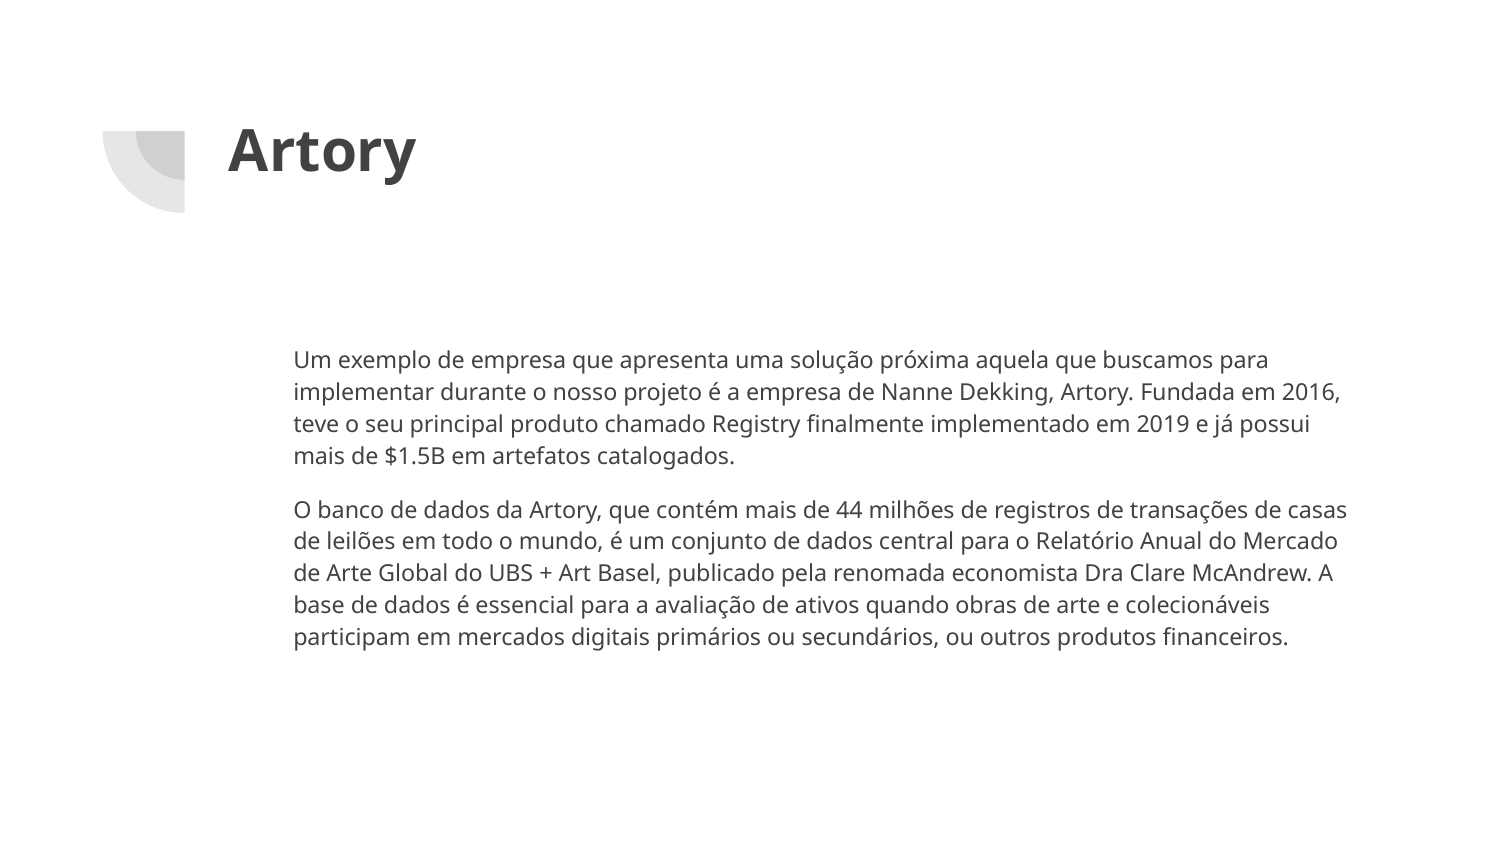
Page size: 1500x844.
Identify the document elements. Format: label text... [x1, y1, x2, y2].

list Um exemplo de empresa que apresenta uma solução próxima aquela que buscamos para implementar durante o nosso projeto é a empresa de Nanne Dekking, Artory. Fundada em 2016, teve o seu principal produto chamado Registry finalmente implementado em 2019 e já possui mais de $1.5B em artefatos catalogados. O banco de dados da Artory, que contém mais de 44 milhões de registros de transações de casas de leilões em todo o mundo, é um conjunto de dados central para o Relatório Anual do Mercado de Arte Global do UBS + Art Basel, publicado pela renomada economista Dra Clare McAndrew. A base de dados é essencial para a avaliação de ativos quando obras de arte e colecionáveis participam em mercados digitais primários ou secundários, ou outros produtos financeiros. [213, 326, 1368, 744]
title Artory [213, 98, 1368, 263]
